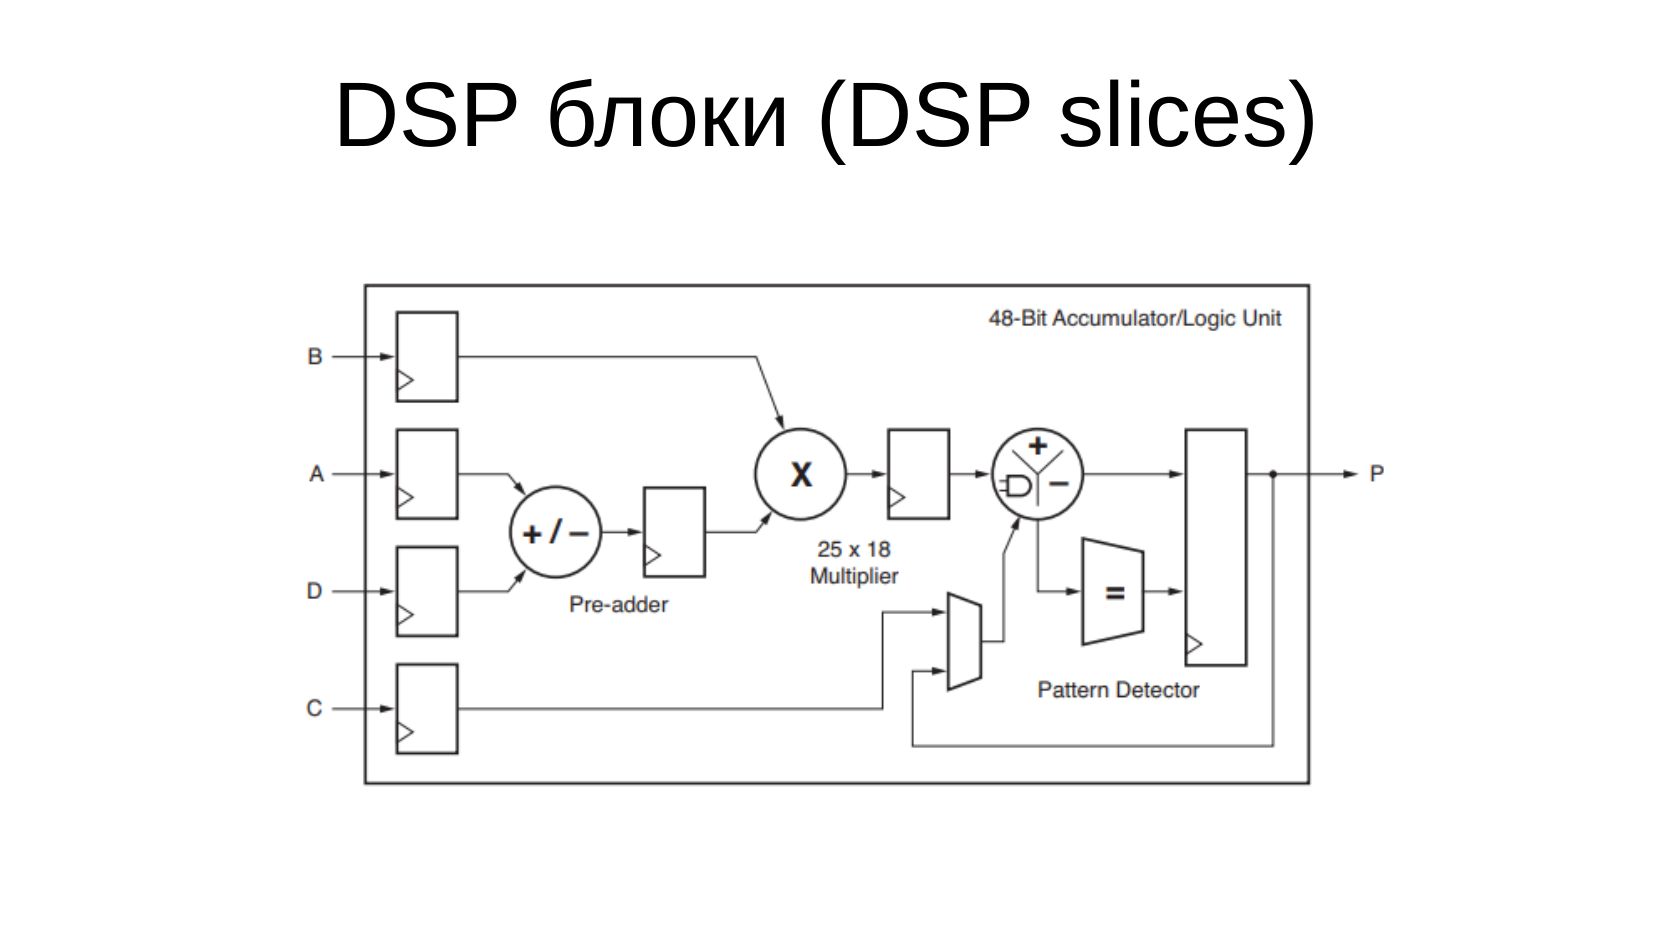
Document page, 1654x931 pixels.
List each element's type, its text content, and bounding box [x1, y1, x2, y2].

picture [285, 254, 1409, 826]
title DSP блоки (DSP slices) [82, 37, 1571, 193]
